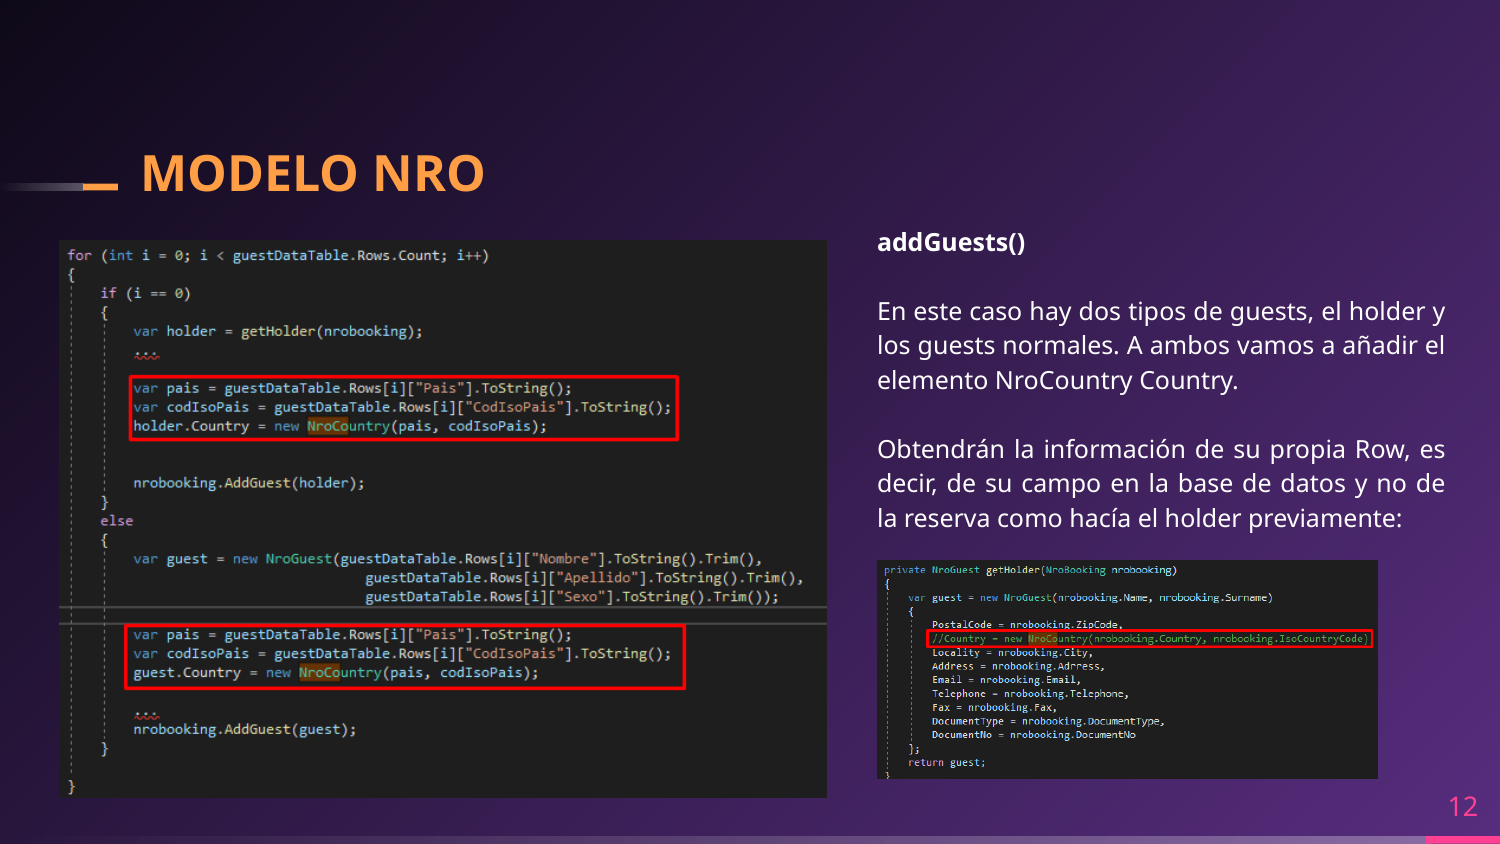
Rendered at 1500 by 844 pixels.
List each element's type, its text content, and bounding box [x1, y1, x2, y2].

picture [877, 560, 1378, 779]
slide_number <número> [1426, 779, 1500, 836]
list addGuests() En este caso hay dos tipos de guests, el holder y los guests normales. A ambos vamos a añadir el elemento NroCountry Country. Obtendrán la información de su propia Row, es decir, de su campo en la base de datos y no de la reserva como hacía el holder previamente: [877, 222, 1447, 566]
title MODELO NRO [140, 137, 1011, 202]
picture [59, 240, 827, 798]
